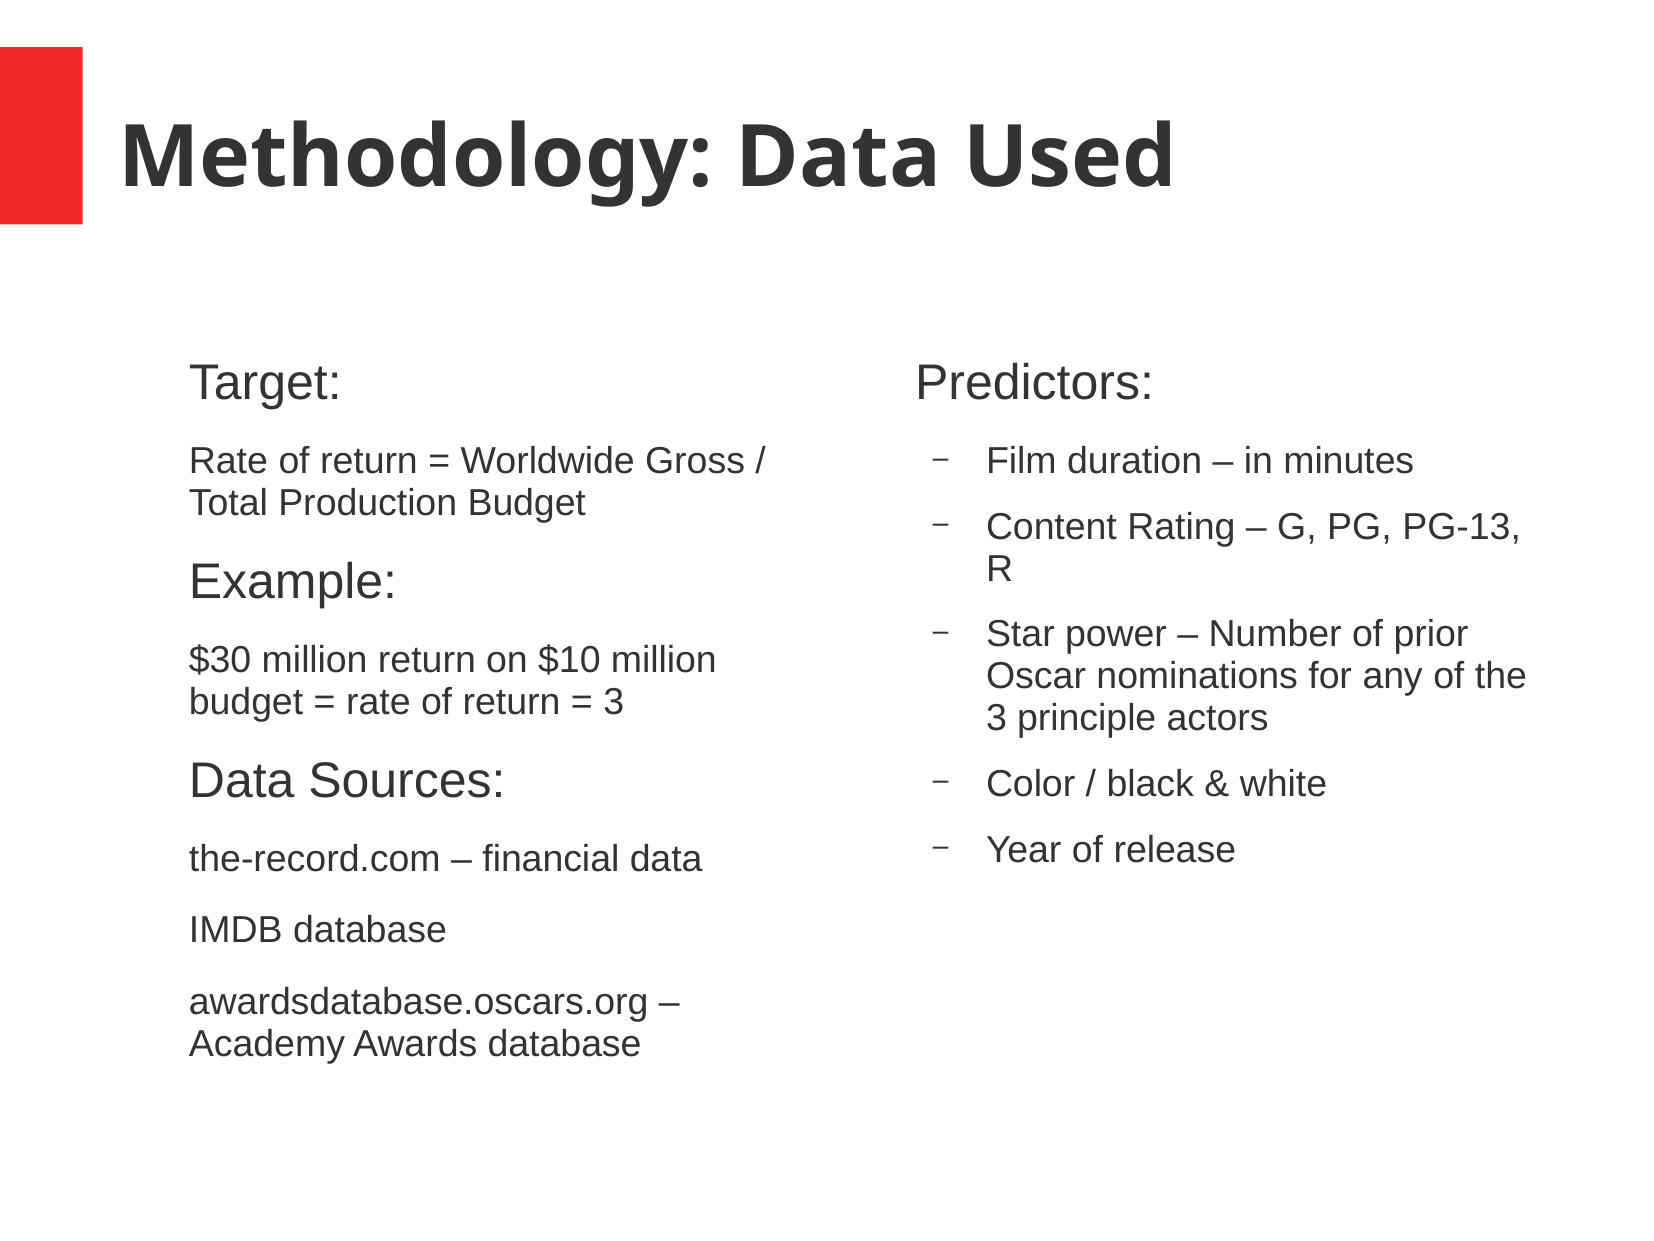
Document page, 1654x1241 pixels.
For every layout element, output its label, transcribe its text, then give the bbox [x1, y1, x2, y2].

list Target: Rate of return = Worldwide Gross / Total Production Budget Example: $30 million return on $10 million budget = rate of return = 3 Data Sources: the-record.com – financial data IMDB database awardsdatabase.oscars.org – Academy Awards database [118, 354, 810, 1074]
list Predictors: Film duration – in minutes Content Rating – G, PG, PG-13, R Star power – Number of prior Oscar nominations for any of the 3 principle actors Color / black & white Year of release [844, 354, 1536, 1074]
title Methodology: Data Used [118, 49, 1571, 257]
